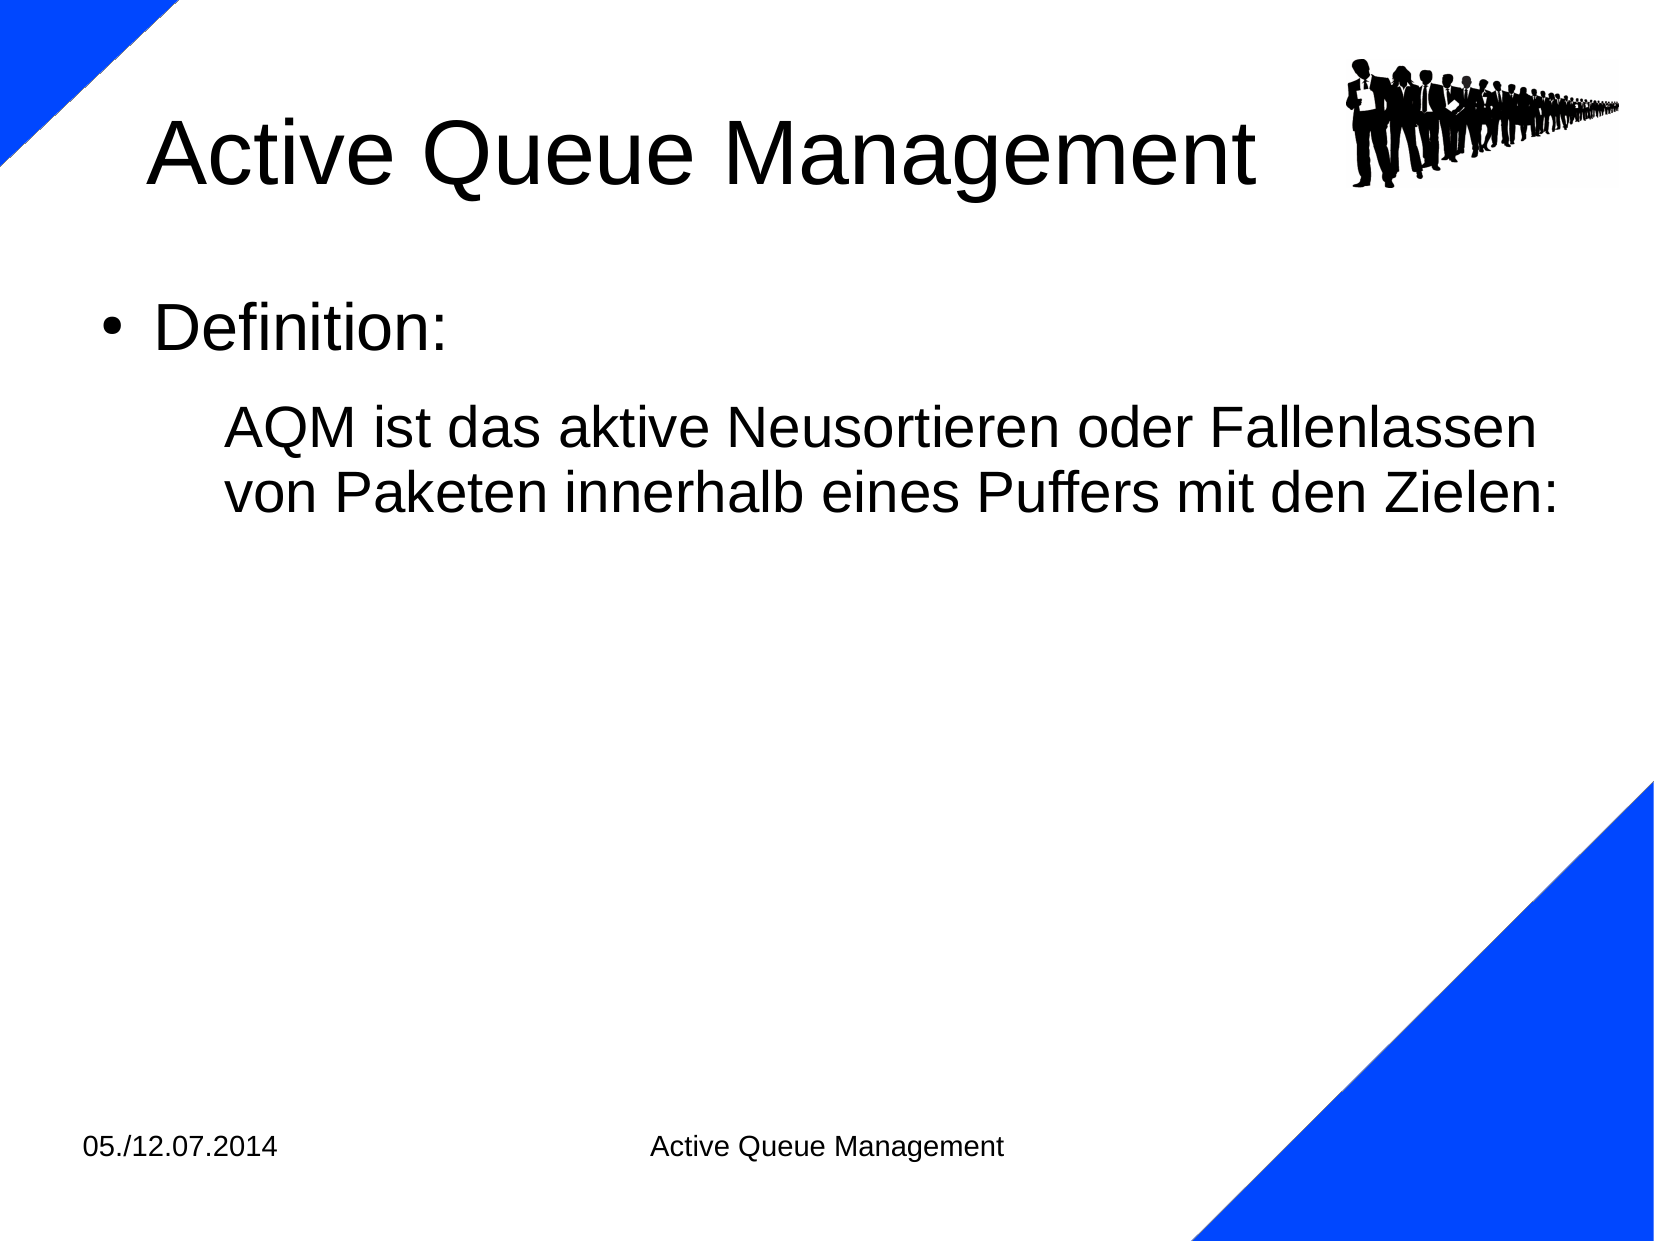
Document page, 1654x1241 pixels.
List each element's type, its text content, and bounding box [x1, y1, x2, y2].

picture [1346, 59, 1619, 188]
list Definition: AQM ist das aktive Neusortieren oder Fallenlassen von Paketen innerhalb eines Puffers mit den Zielen: [82, 290, 1571, 1010]
title Active Queue Management [82, 49, 1323, 257]
